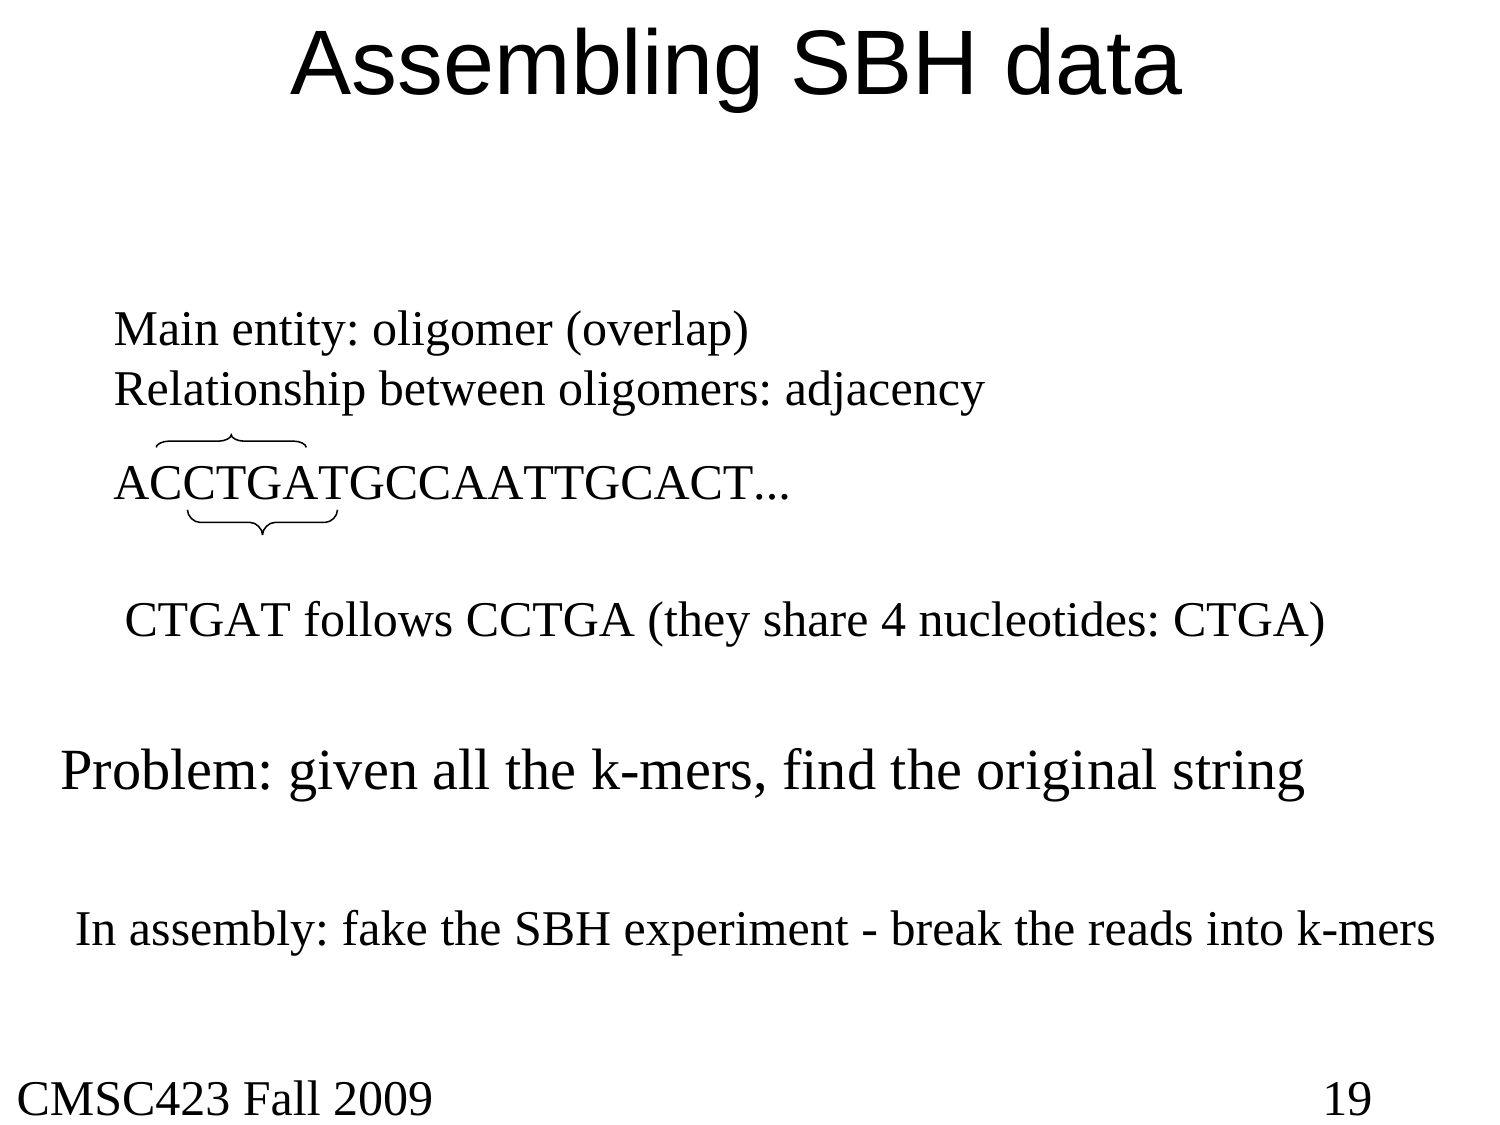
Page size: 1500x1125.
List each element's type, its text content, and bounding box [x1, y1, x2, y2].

text_box CTGAT follows CCTGA (they share 4 nucleotides: CTGA) [109, 579, 1341, 655]
title Assembling SBH data [0, 3, 1500, 122]
text_box Problem: given all the k-mers, find the original string [45, 723, 1322, 809]
text_box In assembly: fake the SBH experiment - break the reads into k-mers [60, 887, 1452, 963]
text_box Main entity: oligomer (overlap) Relationship between oligomers: adjacency [98, 287, 1001, 423]
text_box ACCTGATGCCAATTGCACT... [98, 441, 806, 518]
